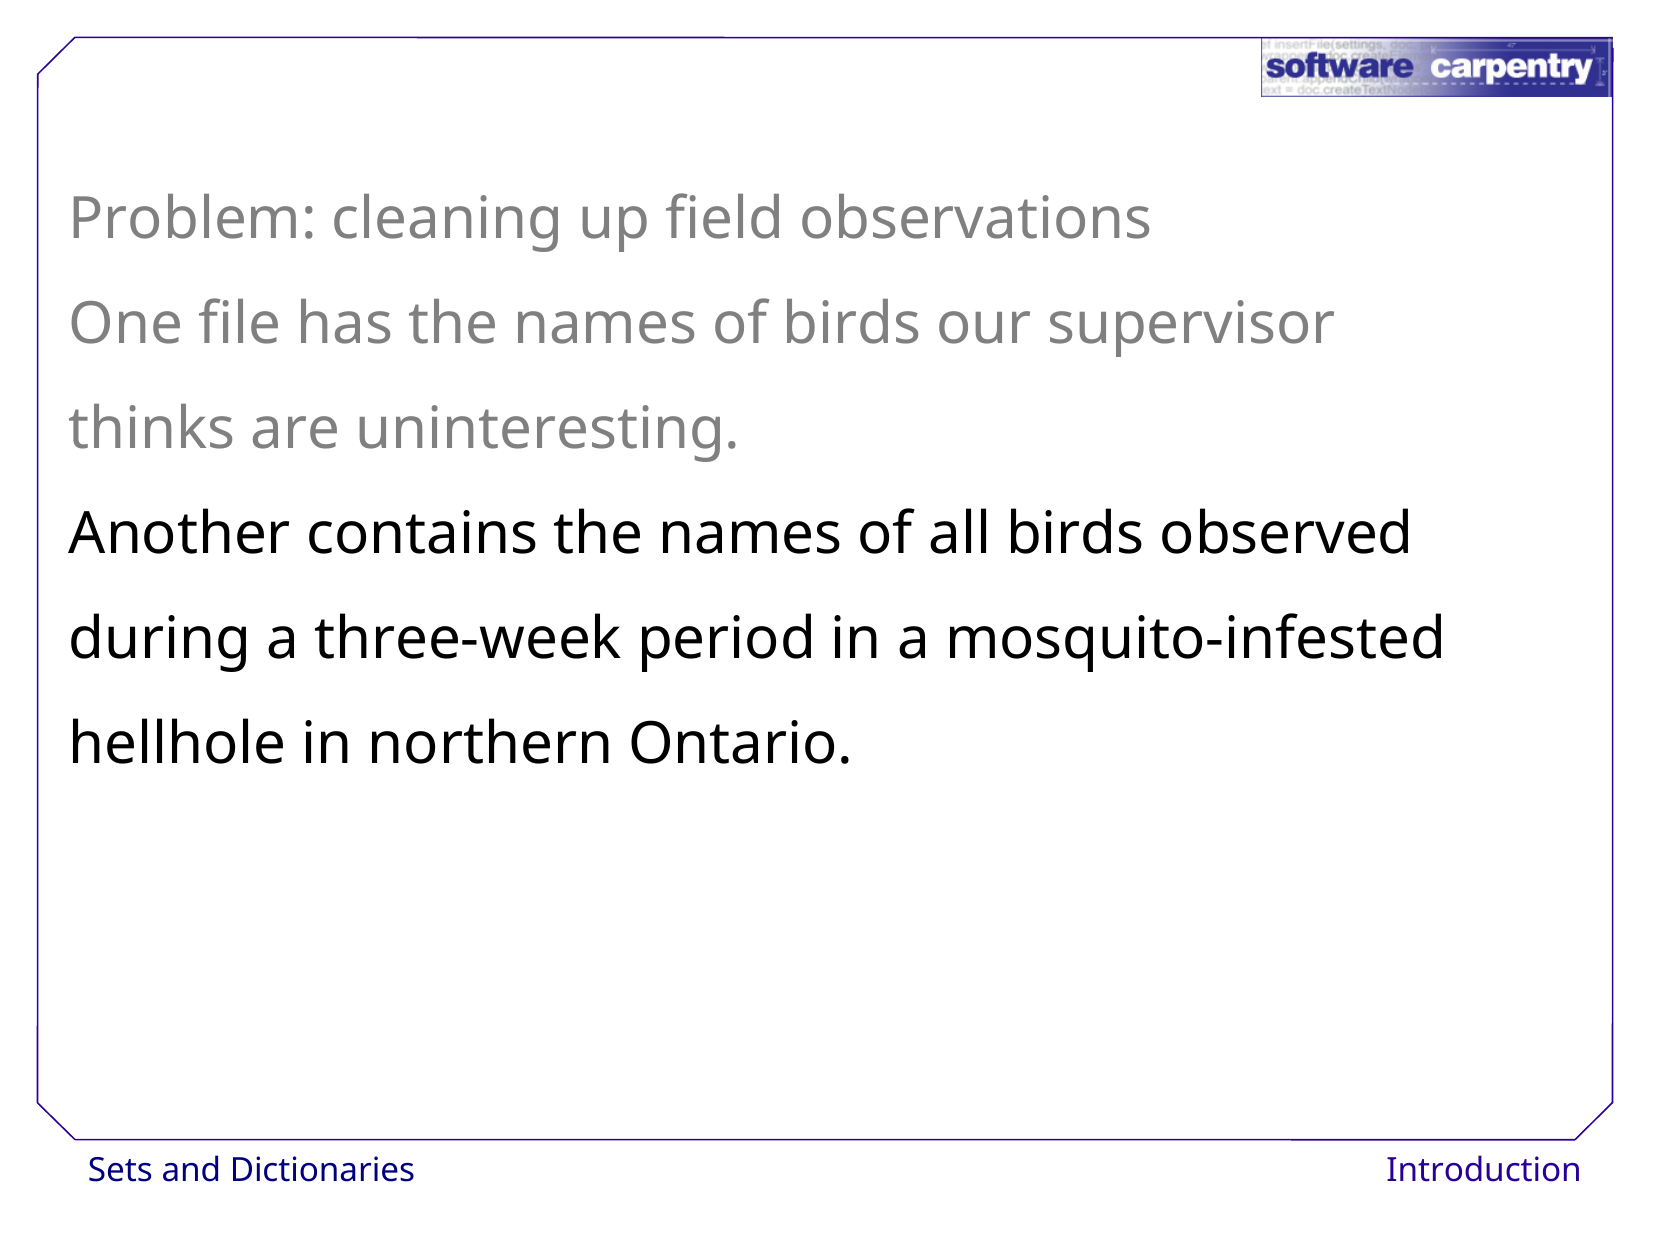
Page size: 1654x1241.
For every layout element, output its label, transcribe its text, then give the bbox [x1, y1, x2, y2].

text_box Problem: cleaning up field observations One file has the names of birds our supervisor thinks are uninteresting. Another contains the names of all birds observed during a three-week period in a mosquito-infested hellhole in northern Ontario. [53, 137, 1611, 784]
picture [1261, 39, 1613, 97]
